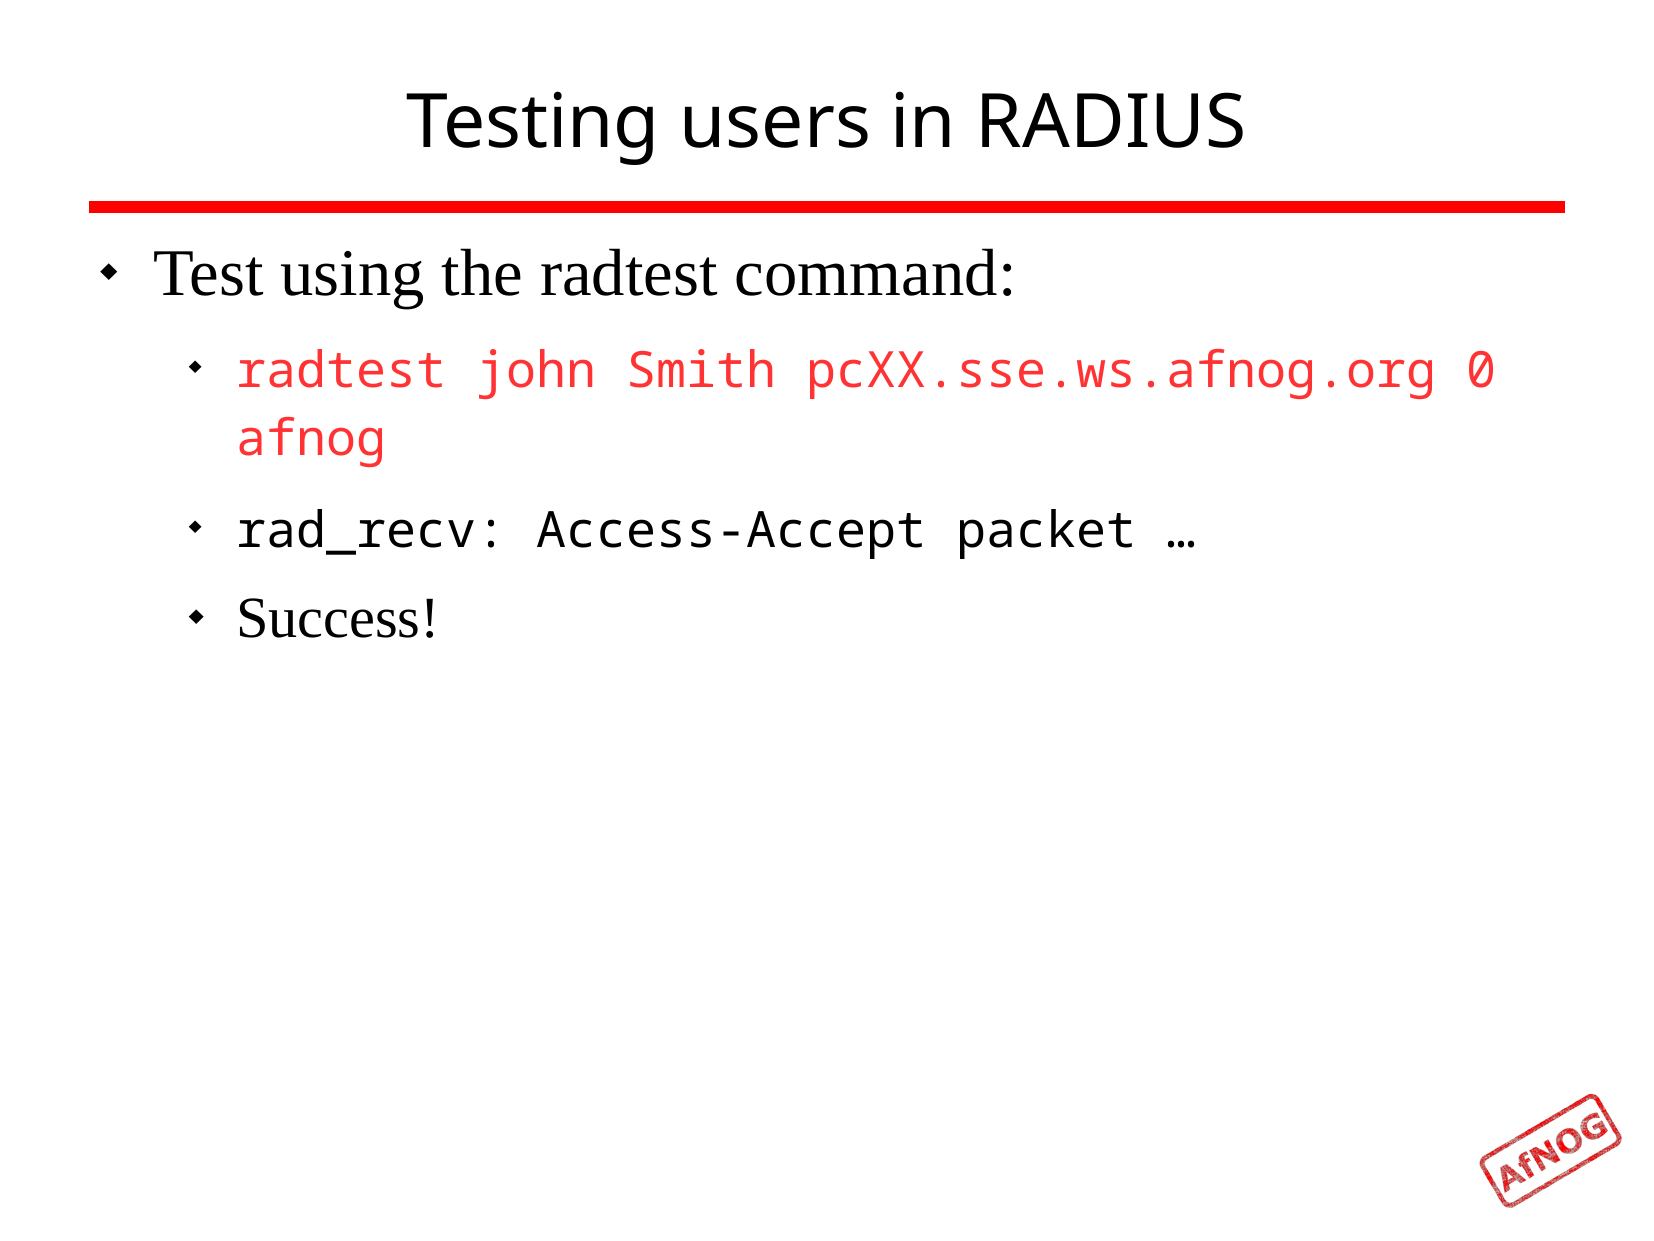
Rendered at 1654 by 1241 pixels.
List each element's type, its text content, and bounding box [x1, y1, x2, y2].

picture [1476, 1090, 1625, 1211]
list Test using the radtest command: radtest john Smith pcXX.sse.ws.afnog.org 0 afnog rad_recv: Access-Accept packet … Success! [82, 236, 1571, 1123]
title Testing users in RADIUS [82, 29, 1571, 207]
